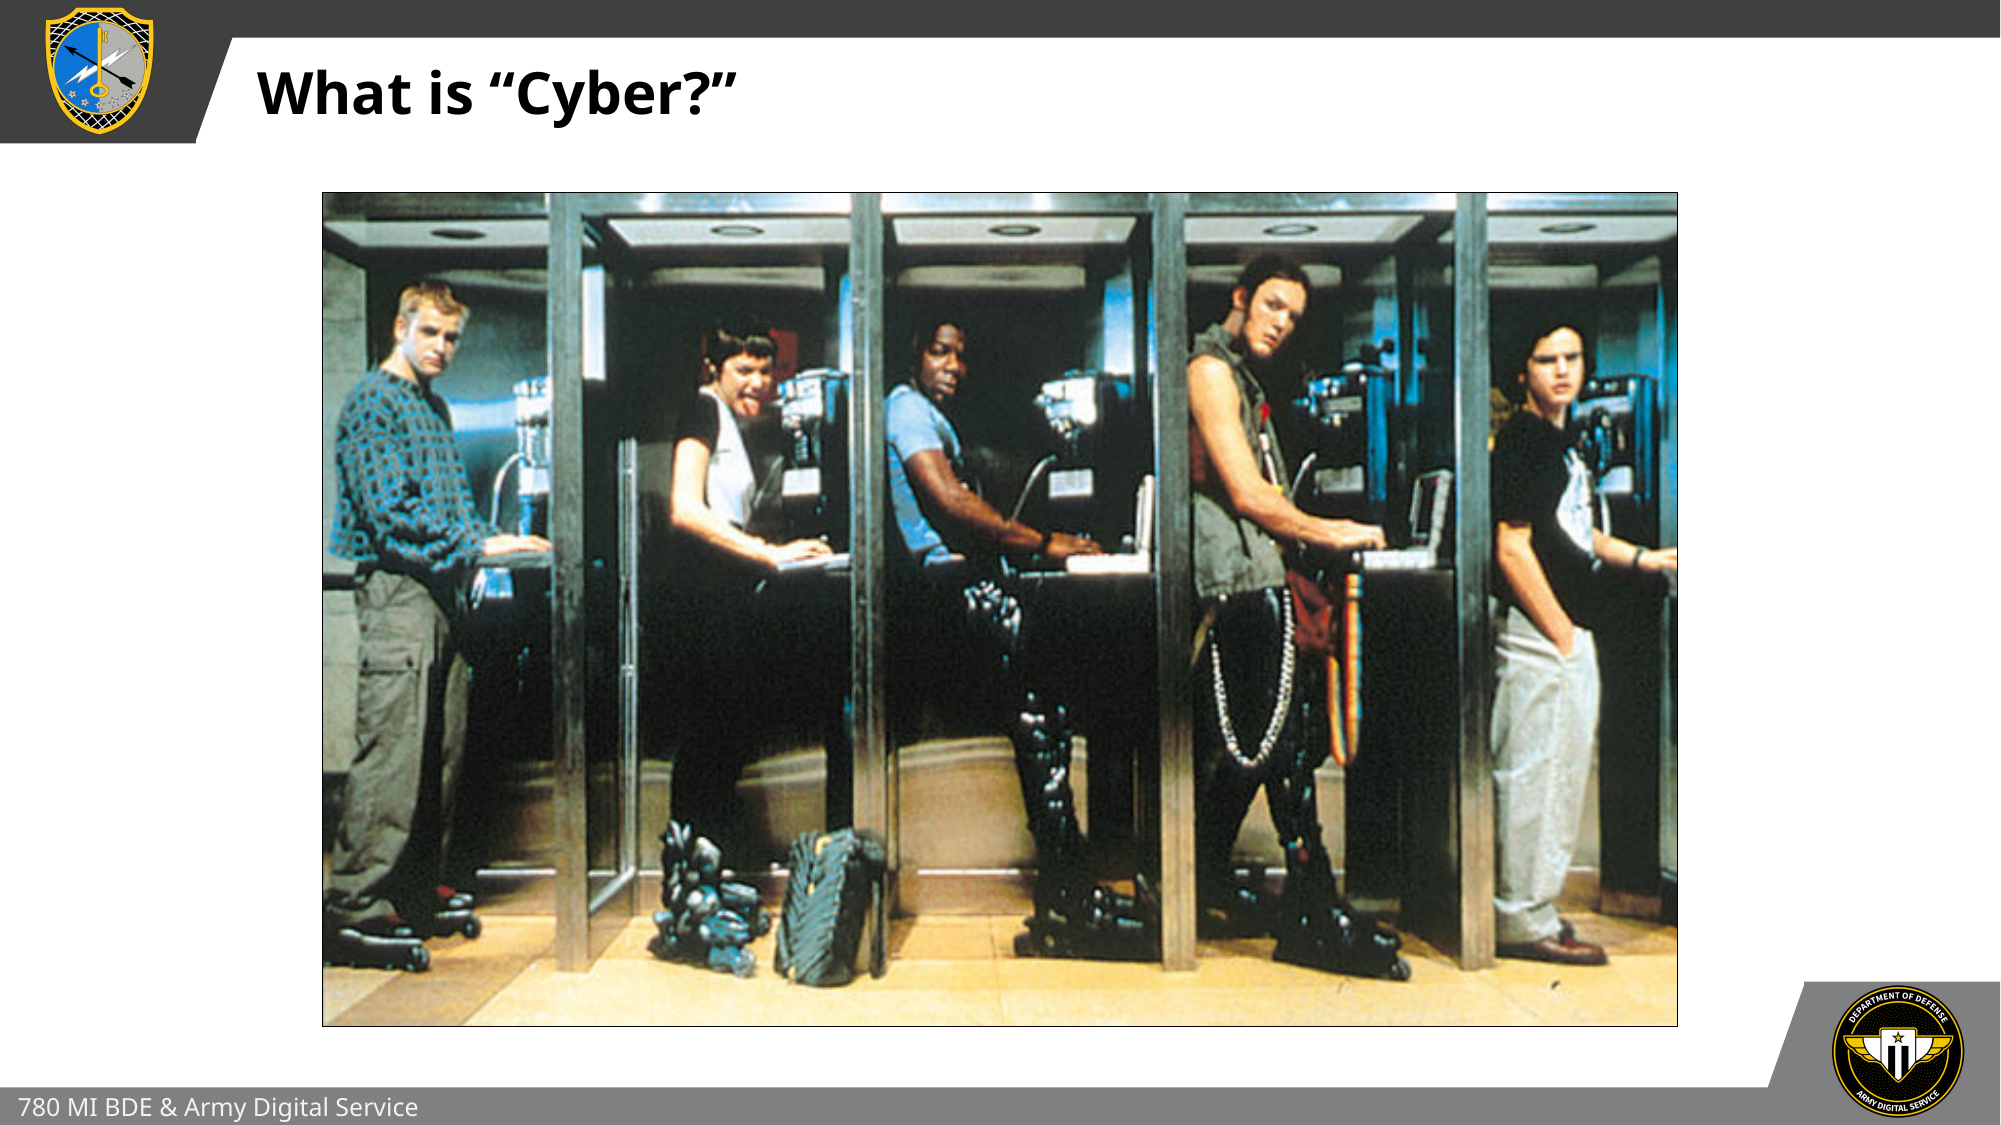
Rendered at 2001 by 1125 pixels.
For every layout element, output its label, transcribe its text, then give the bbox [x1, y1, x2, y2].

picture [45, 7, 154, 135]
picture [322, 192, 1678, 1027]
title What is “Cyber?” [242, 49, 1924, 162]
picture [1815, 971, 1981, 1125]
